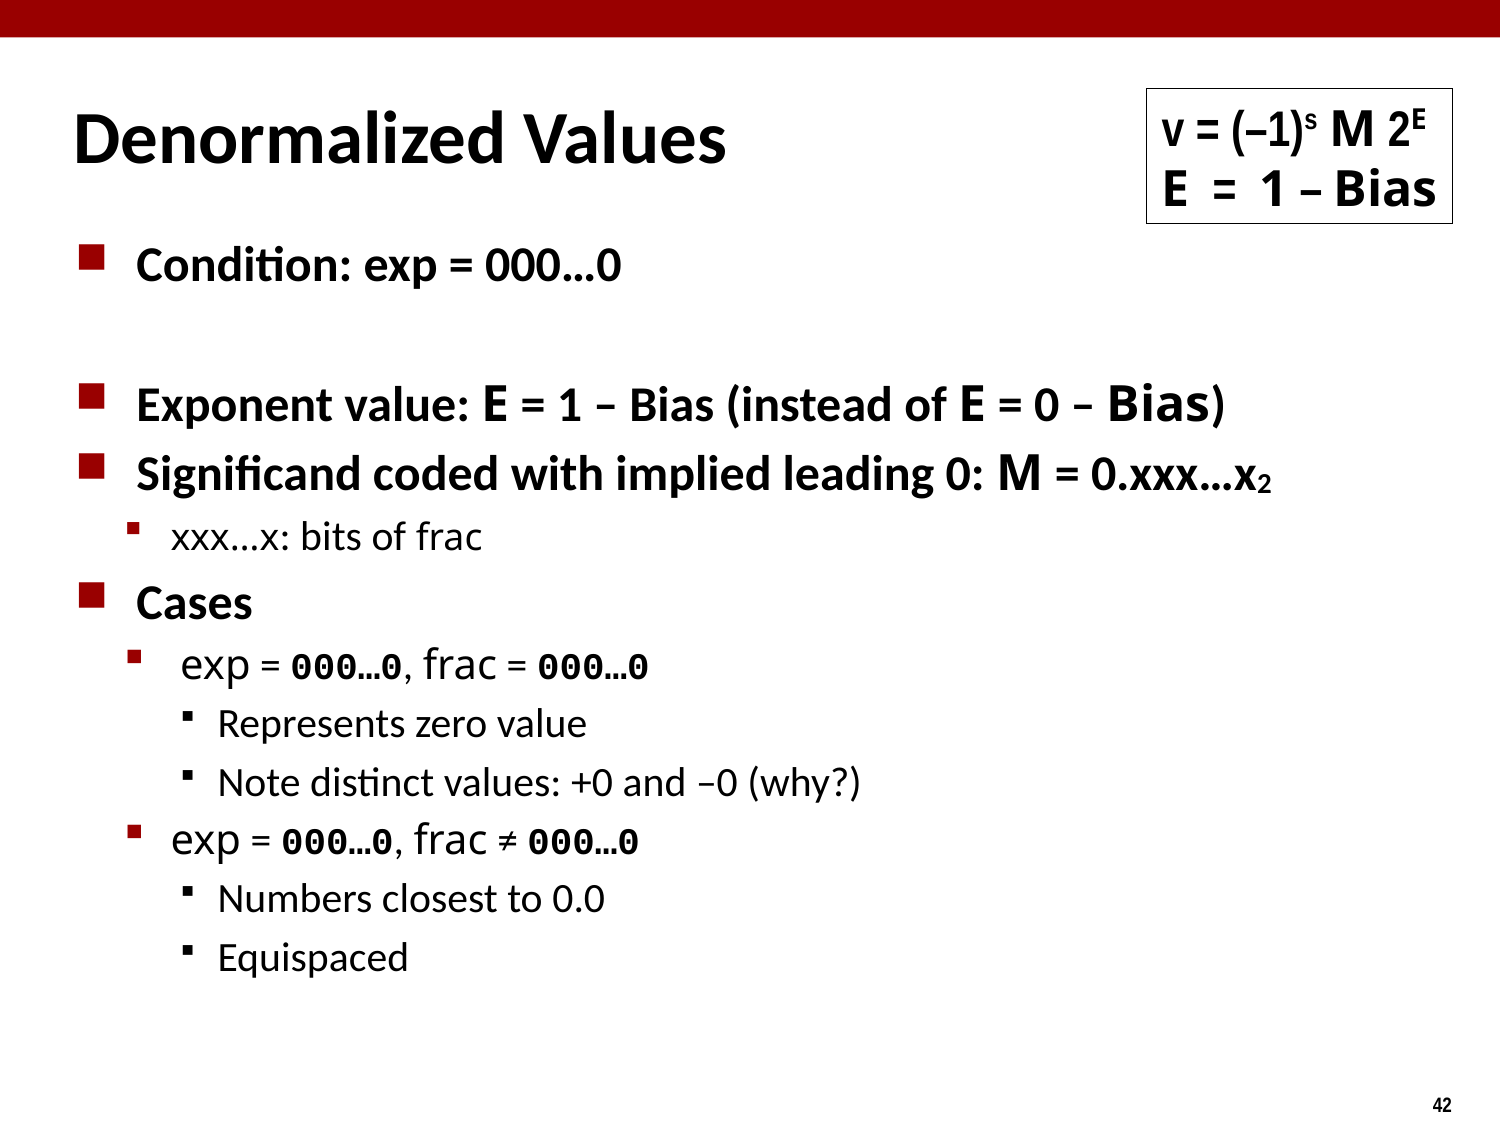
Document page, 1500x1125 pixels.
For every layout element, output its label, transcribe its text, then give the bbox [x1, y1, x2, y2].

title Denormalized Values [58, 71, 1304, 197]
list Condition: exp = 000…0 Exponent value: E = 1 – Bias (instead of E = 0 – Bias) Significand coded with implied leading 0: M = 0.xxx…x2 xxx…x: bits of frac Cases exp = 000…0, frac = 000…0 Represents zero value Note distinct values: +0 and –0 (why?) exp = 000…0, frac ≠ 000…0 Numbers closest to 0.0 Equispaced [65, 223, 1361, 1040]
text_box v = (–1)s M 2E E = 1 – Bias [1146, 88, 1453, 224]
